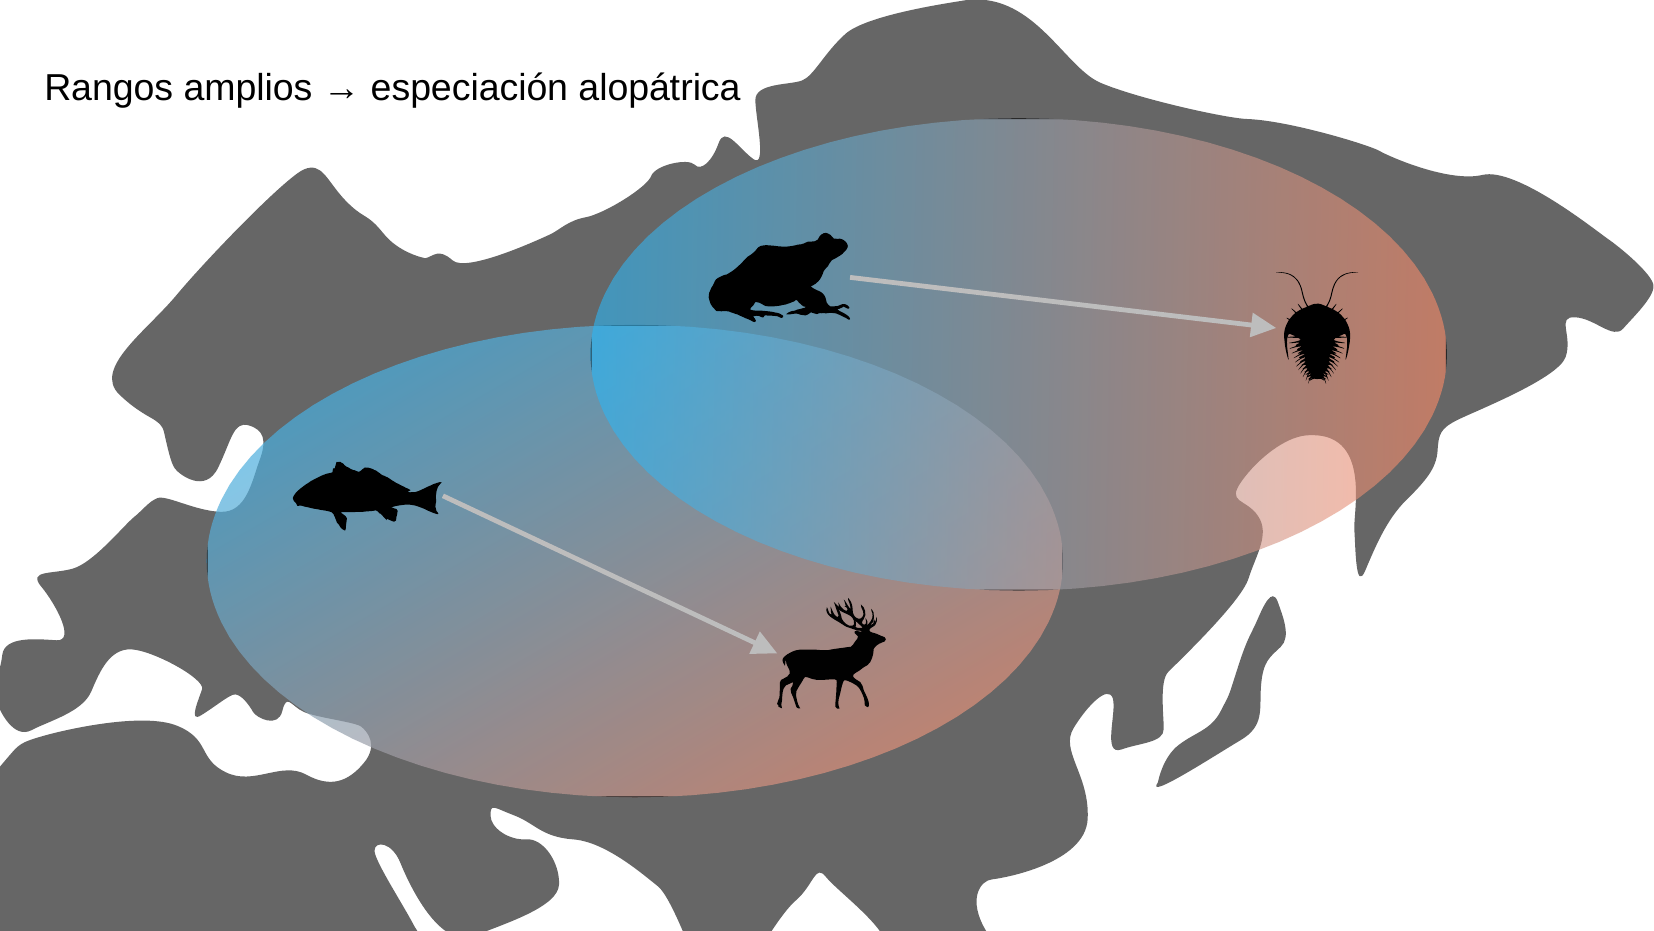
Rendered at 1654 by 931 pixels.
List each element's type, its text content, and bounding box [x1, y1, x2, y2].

text_box Rangos amplios → especiación alopátrica [29, 59, 827, 158]
picture [0, 0, 1654, 931]
text_box [206, 118, 1447, 798]
